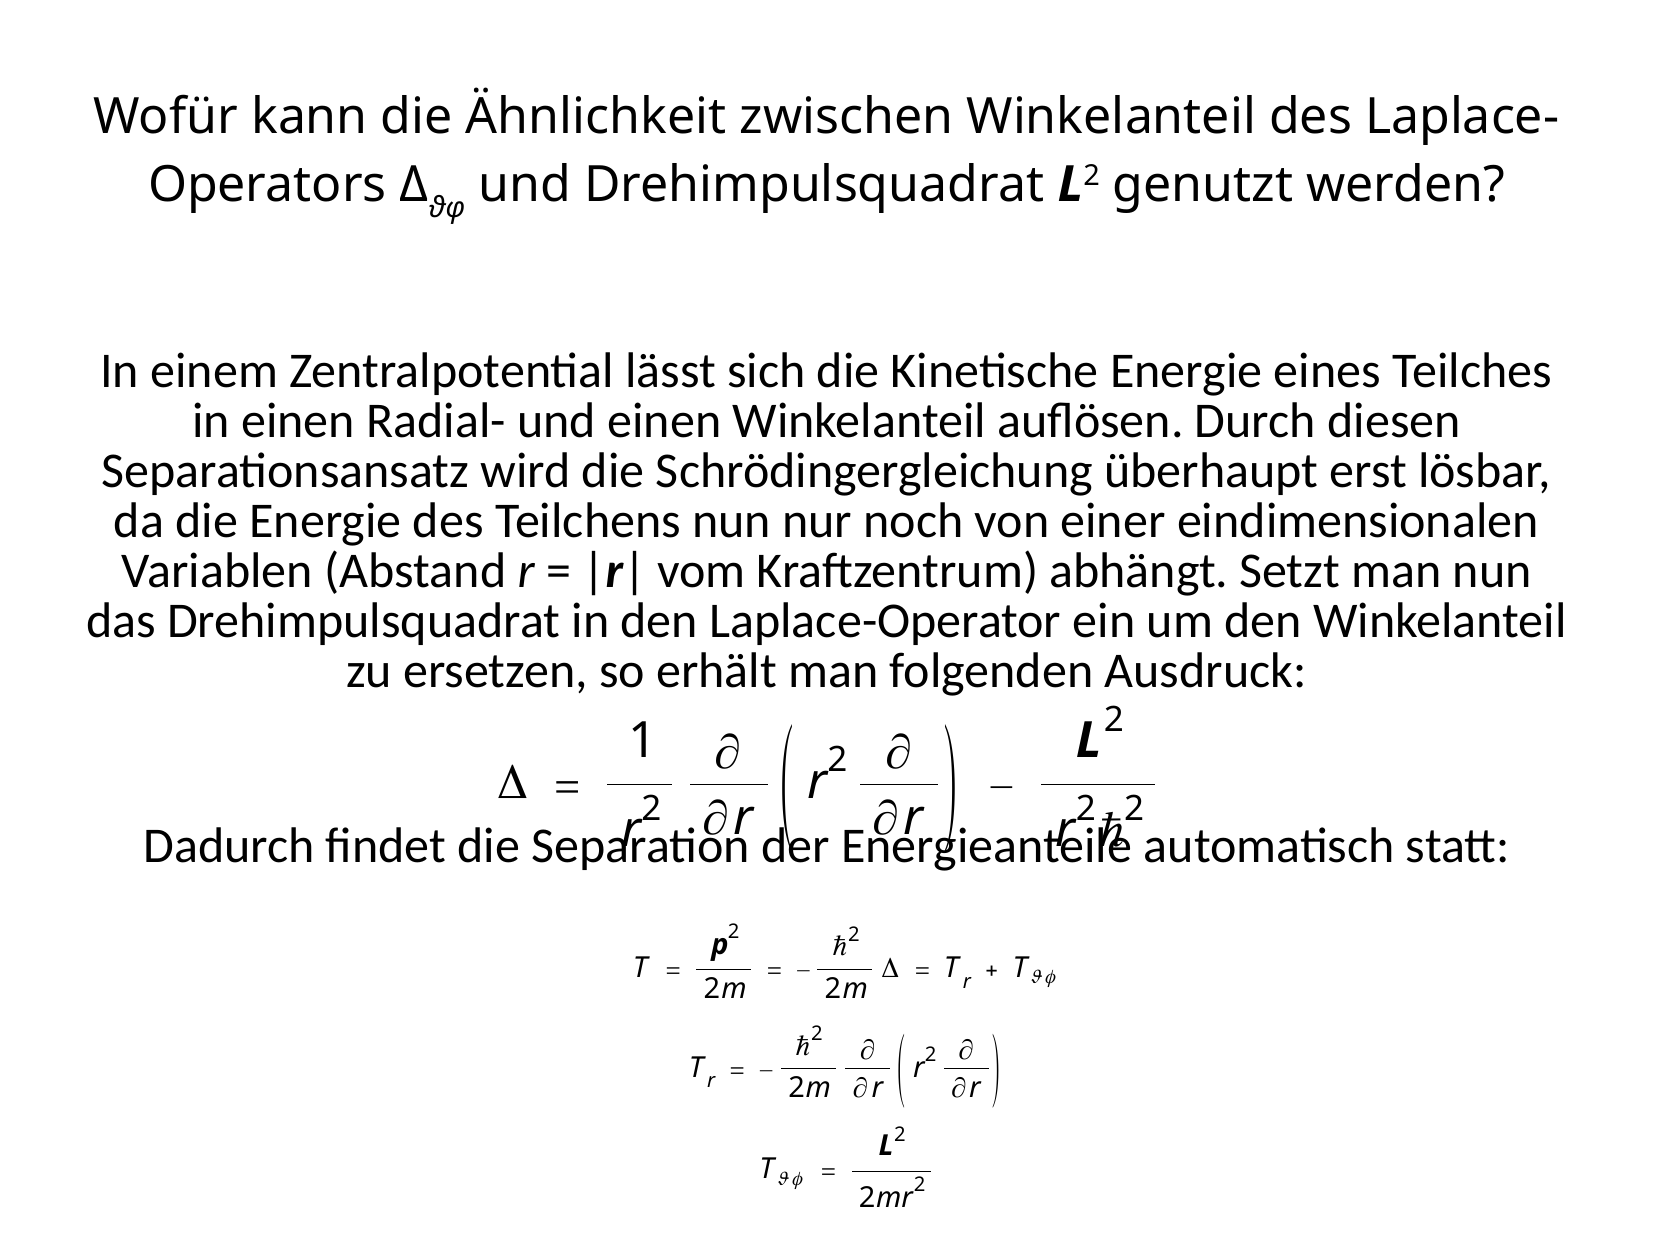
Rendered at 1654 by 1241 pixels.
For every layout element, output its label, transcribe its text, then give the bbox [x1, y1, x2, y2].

chart [629, 919, 1063, 1216]
chart [489, 698, 1164, 861]
subtitle In einem Zentralpotential lässt sich die Kinetische Energie eines Teilches in einen Radial- und einen Winkelanteil auflösen. Durch diesen Separationsansatz wird die Schrödingergleichung überhaupt erst lösbar, da die Energie des Teilchens nun nur noch von einer eindimensionalen Variablen (Abstand r = |r| vom Kraftzentrum) abhängt. Setzt man nun das Drehimpulsquadrat in den Laplace-Operator ein um den Winkelanteil zu ersetzen, so erhält man folgenden Ausdruck: Dadurch findet die Separation der Energieanteile automatisch statt: [82, 283, 1571, 1016]
title Wofür kann die Ähnlichkeit zwischen Winkelanteil des Laplace-Operators Δϑφ und Drehimpulsquadrat L2 genutzt werden? [82, 49, 1571, 257]
